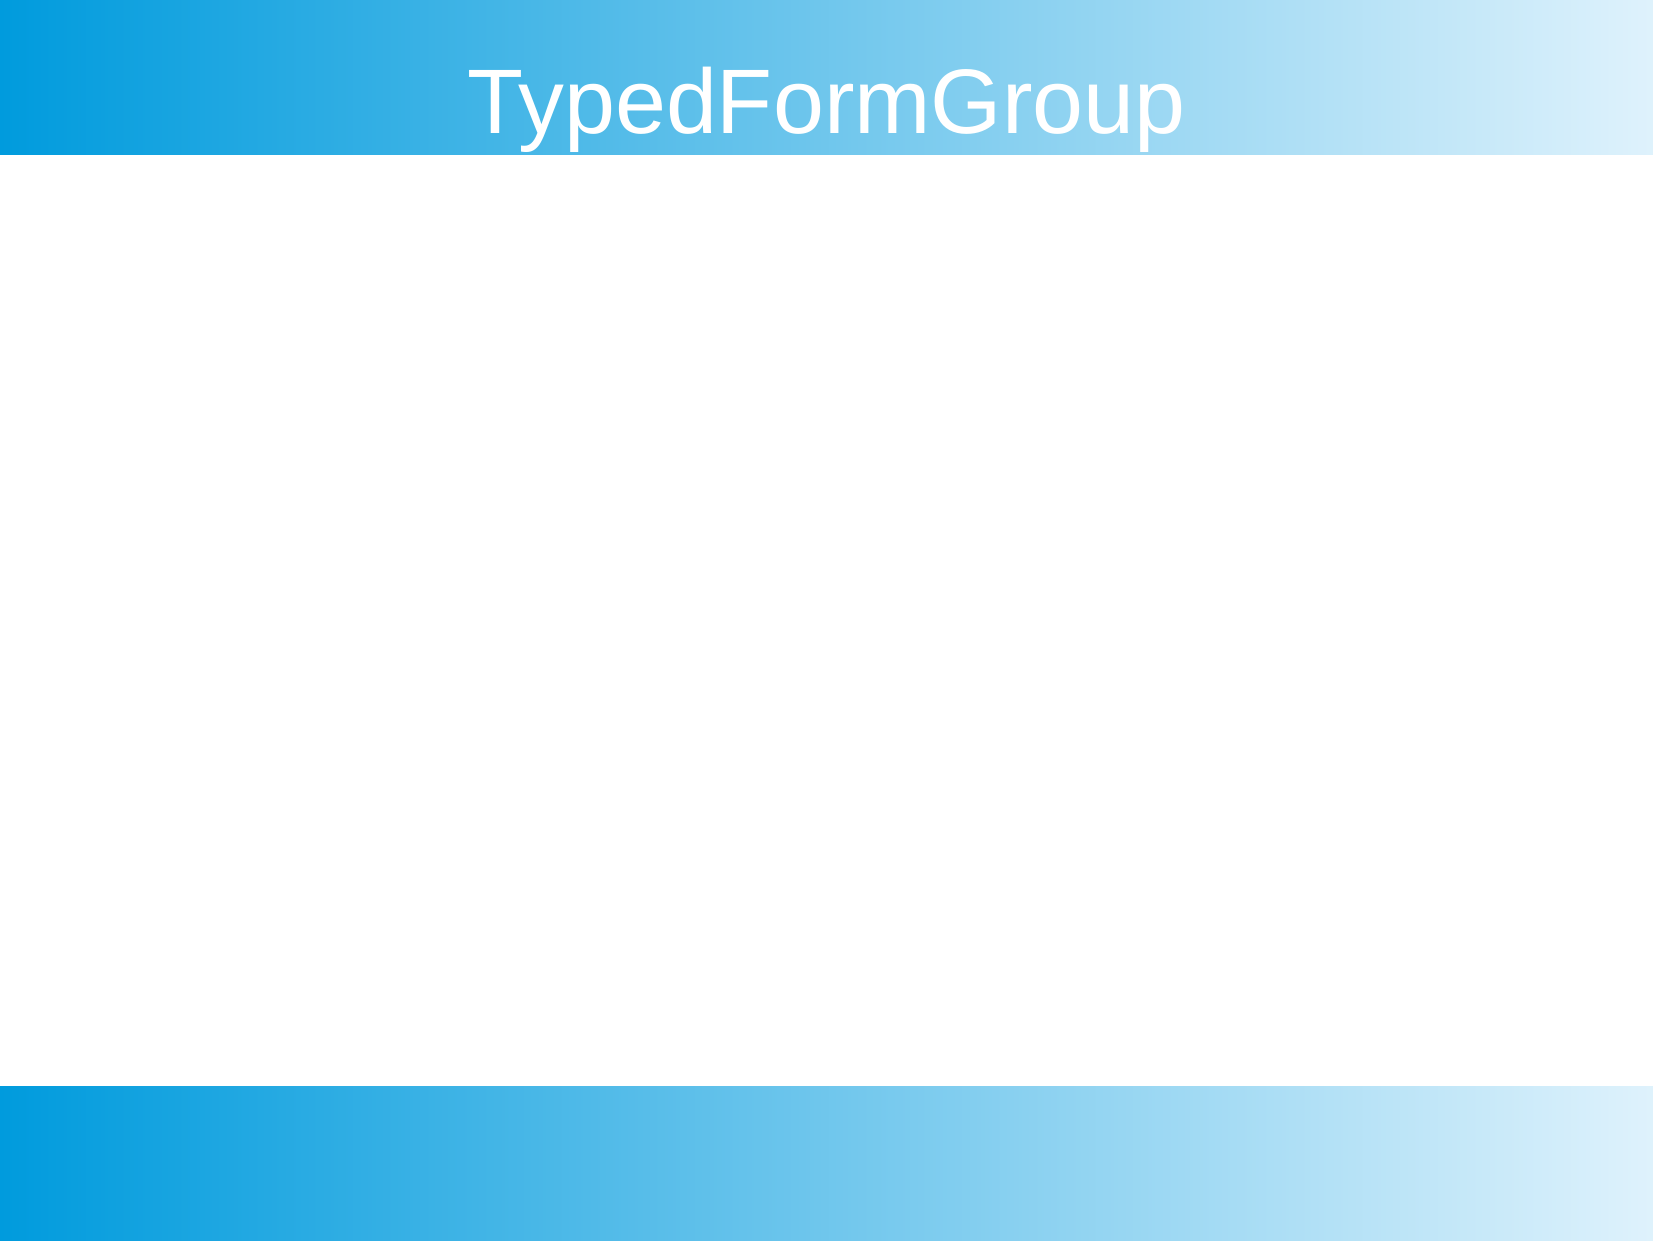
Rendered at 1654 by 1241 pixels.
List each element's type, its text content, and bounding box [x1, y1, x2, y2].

title TypedFormGroup [82, 49, 1571, 155]
